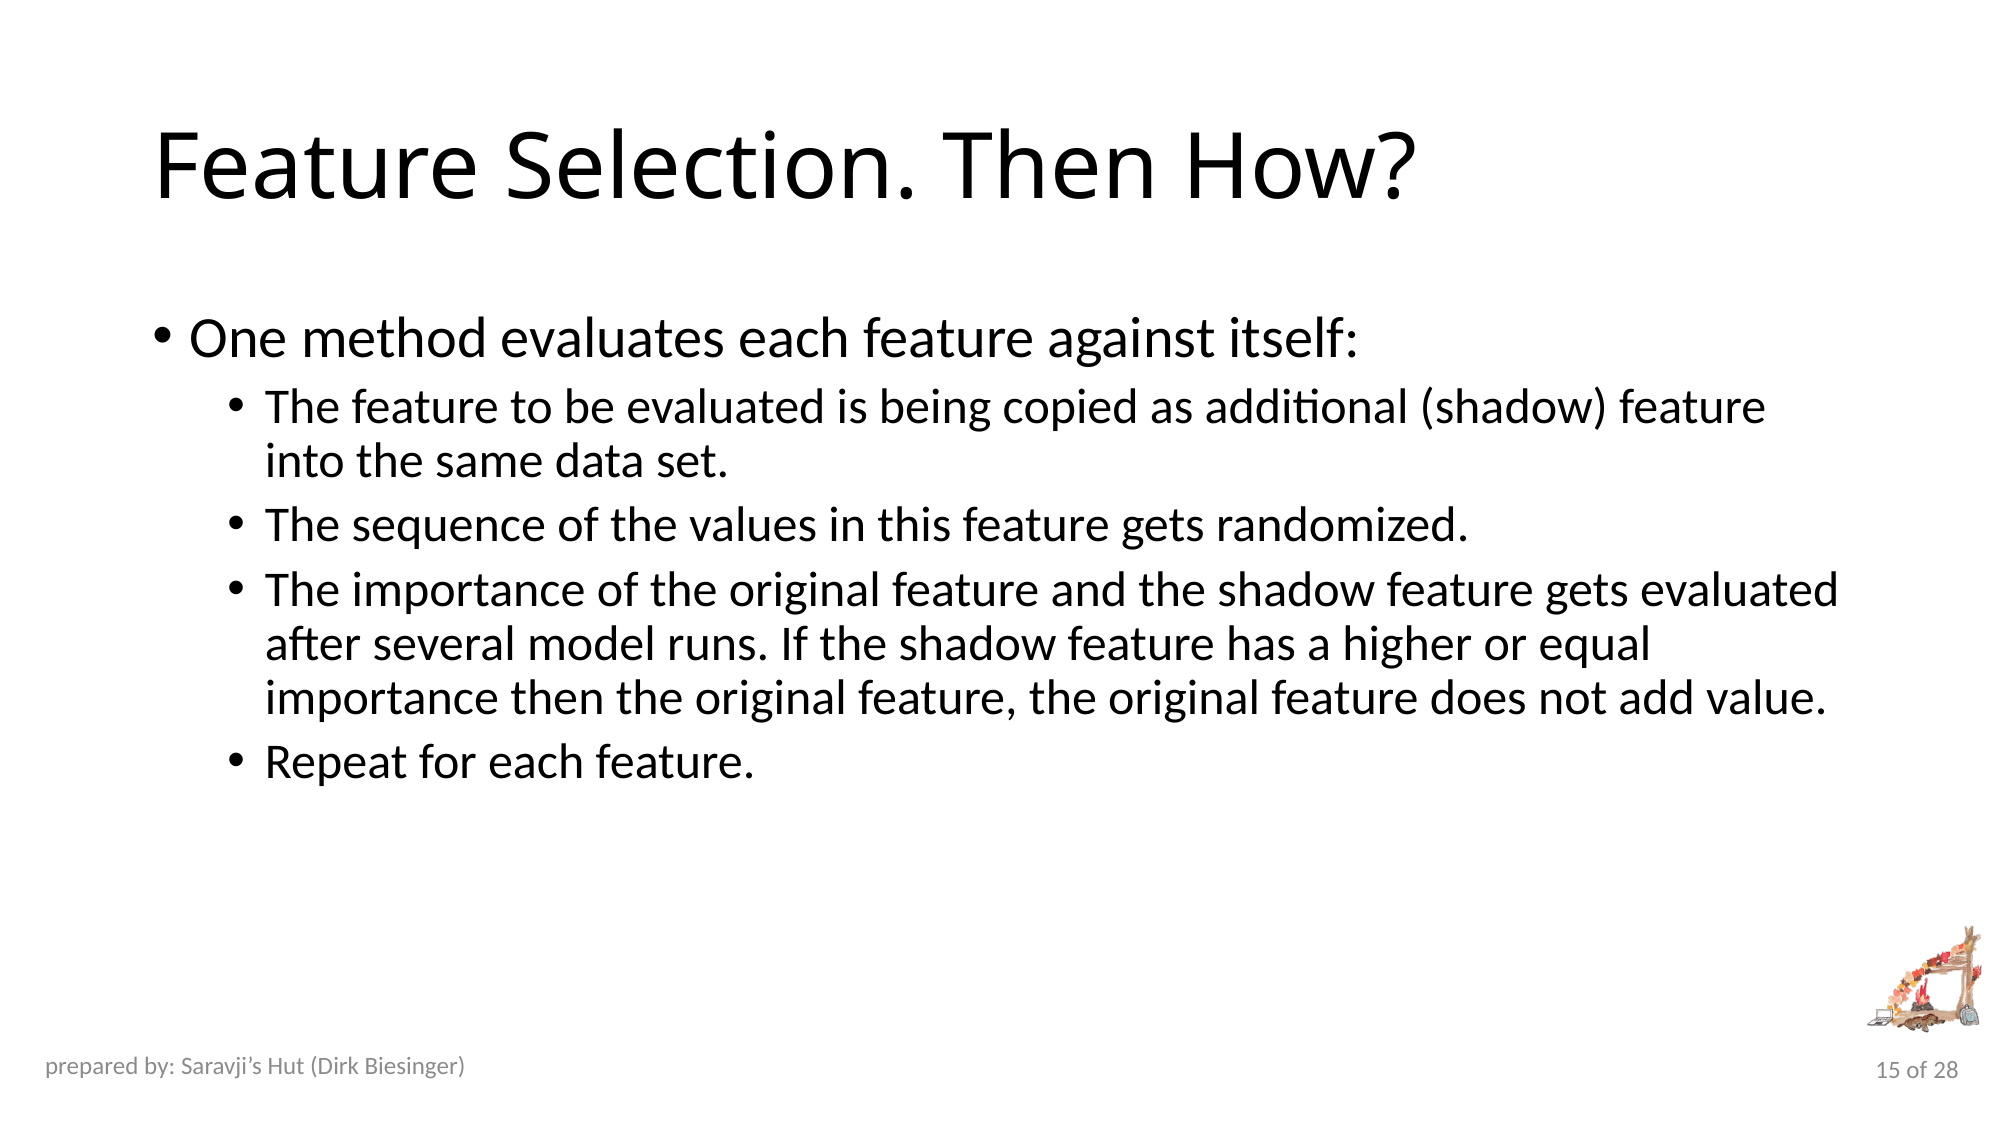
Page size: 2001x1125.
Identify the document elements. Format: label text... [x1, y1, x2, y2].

list One method evaluates each feature against itself: The feature to be evaluated is being copied as additional (shadow) feature into the same data set. The sequence of the values in this feature gets randomized. The importance of the original feature and the shadow feature gets evaluated after several model runs. If the shadow feature has a higher or equal importance then the original feature, the original feature does not add value. Repeat for each feature. [137, 299, 1863, 1014]
title Feature Selection. Then How? [137, 59, 1863, 278]
picture [1853, 908, 1996, 1050]
